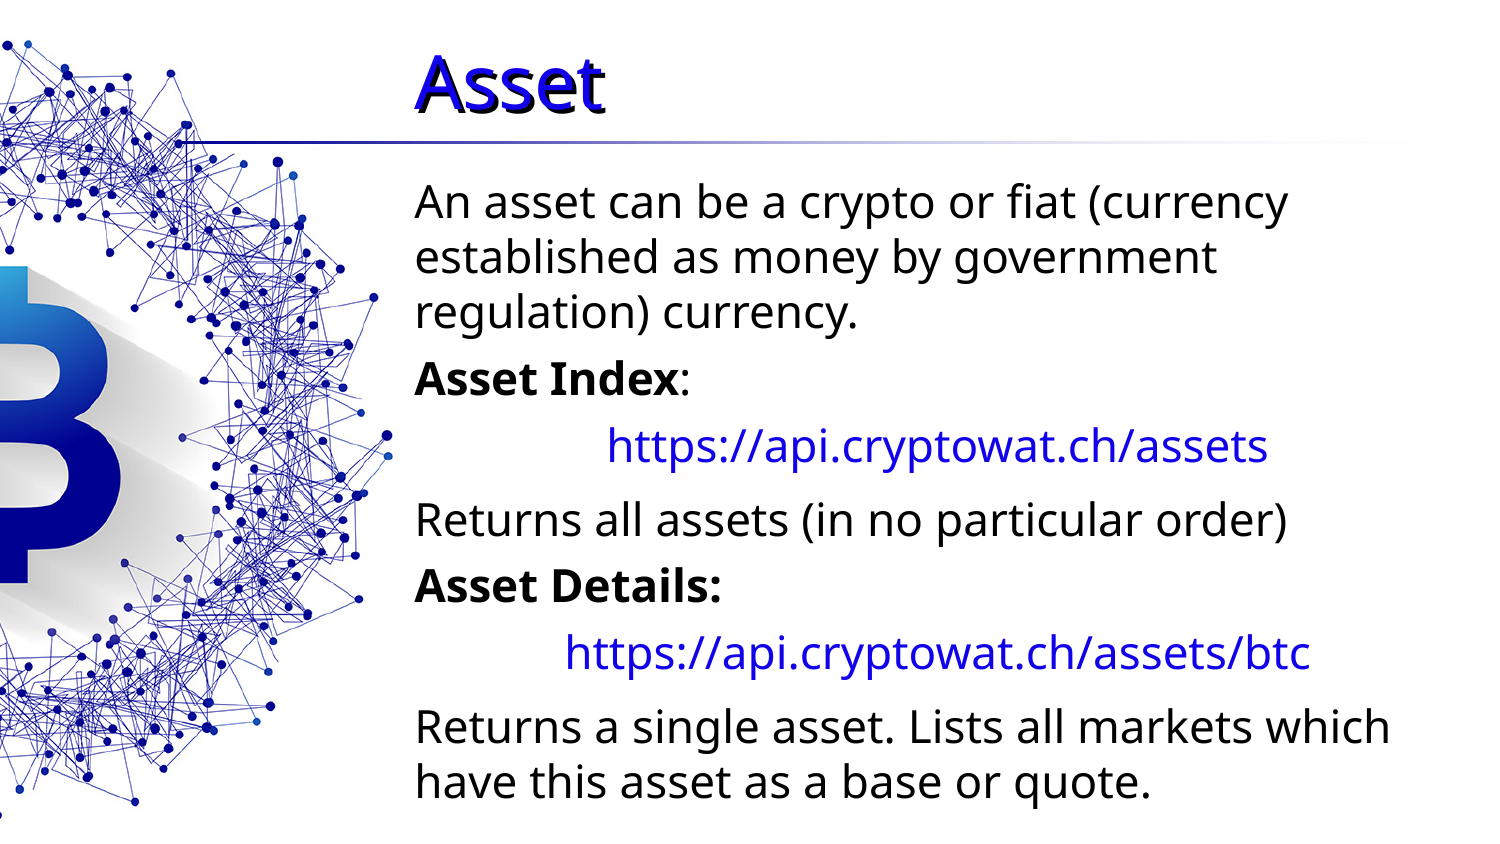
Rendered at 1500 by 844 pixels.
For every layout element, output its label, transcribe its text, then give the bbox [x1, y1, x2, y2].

title Asset [399, 21, 1427, 141]
list An asset can be a crypto or fiat (currency established as money by government regulation) currency. Asset Index: https://api.cryptowat.ch/assets Returns all assets (in no particular order) Asset Details: https://api.cryptowat.ch/assets/btc Returns a single asset. Lists all markets which have this asset as a base or quote. [399, 165, 1477, 742]
picture [0, 0, 1500, 844]
